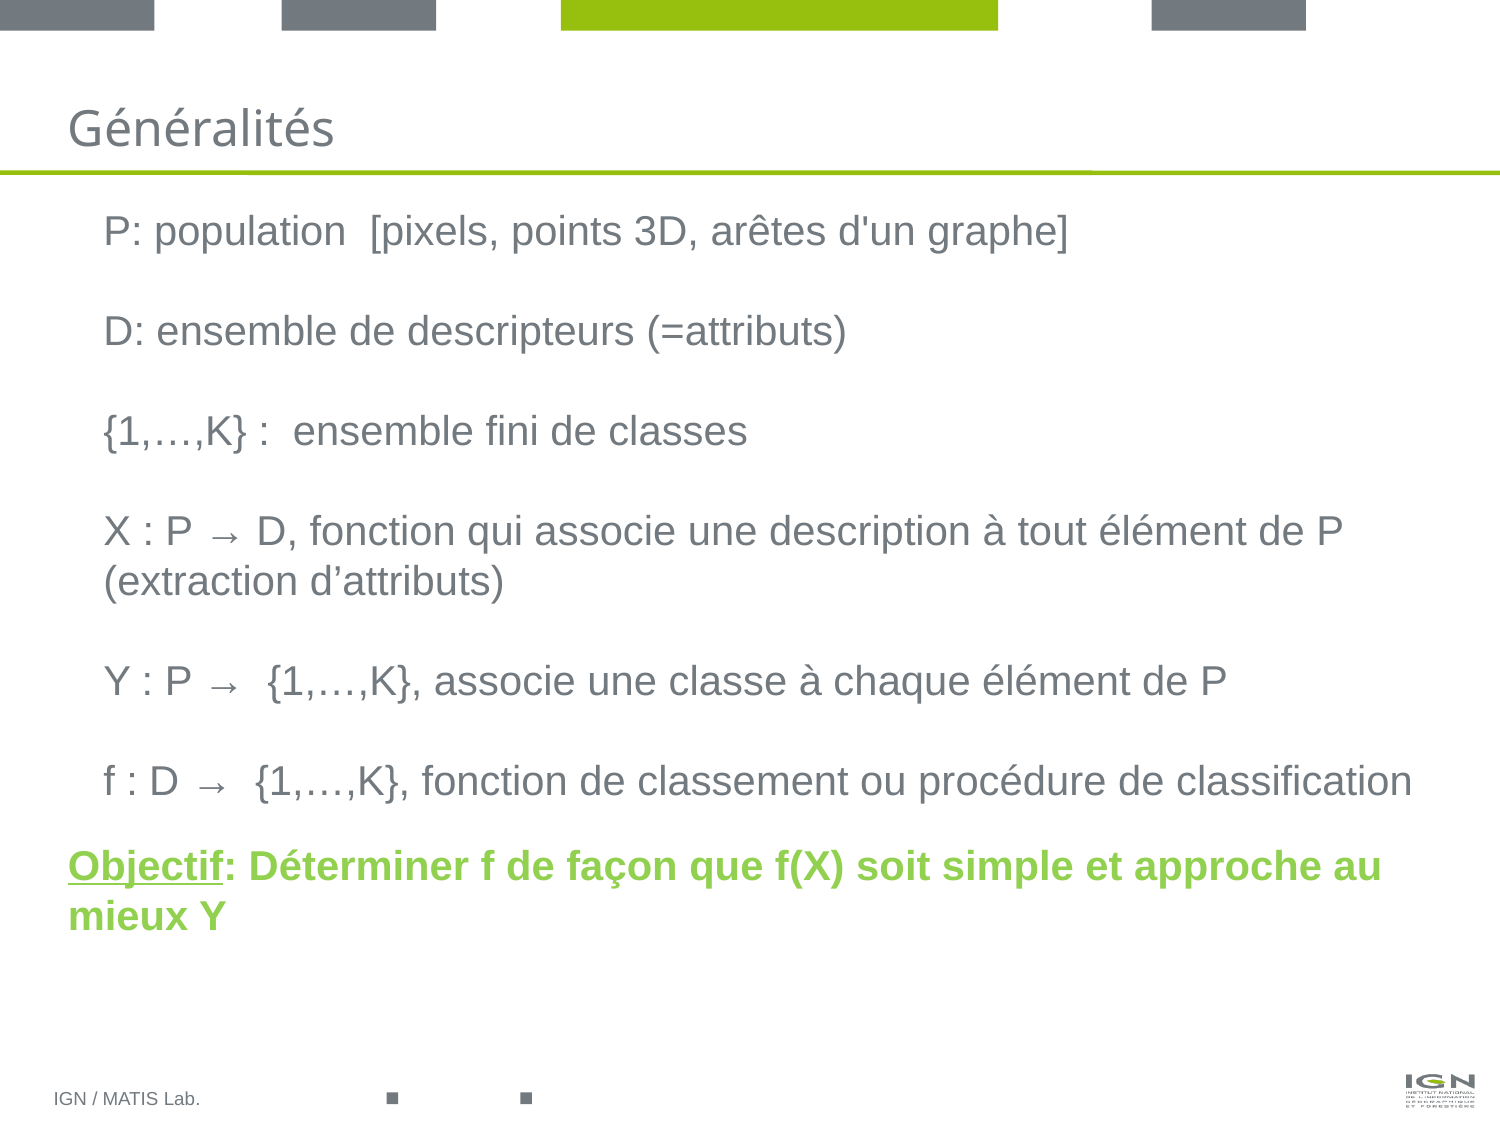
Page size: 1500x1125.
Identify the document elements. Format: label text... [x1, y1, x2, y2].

picture [1404, 1074, 1475, 1108]
text_box IGN / MATIS Lab. [38, 1067, 514, 1125]
text_box P: population [pixels, points 3D, arêtes d'un graphe] D: ensemble de descripteurs (=attributs) {1,…,K} : ensemble fini de classes X : P → D, fonction qui associe une description à tout élément de P (extraction d’attributs) Y : P → {1,…,K}, associe une classe à chaque élément de P f : D → {1,…,K}, fonction de classement ou procédure de classification C Objectif: Déterminer f de façon que f(X) soit simple et approche au mieux Y mieux Y [53, 196, 1500, 917]
text_box Généralités [53, 80, 1425, 173]
